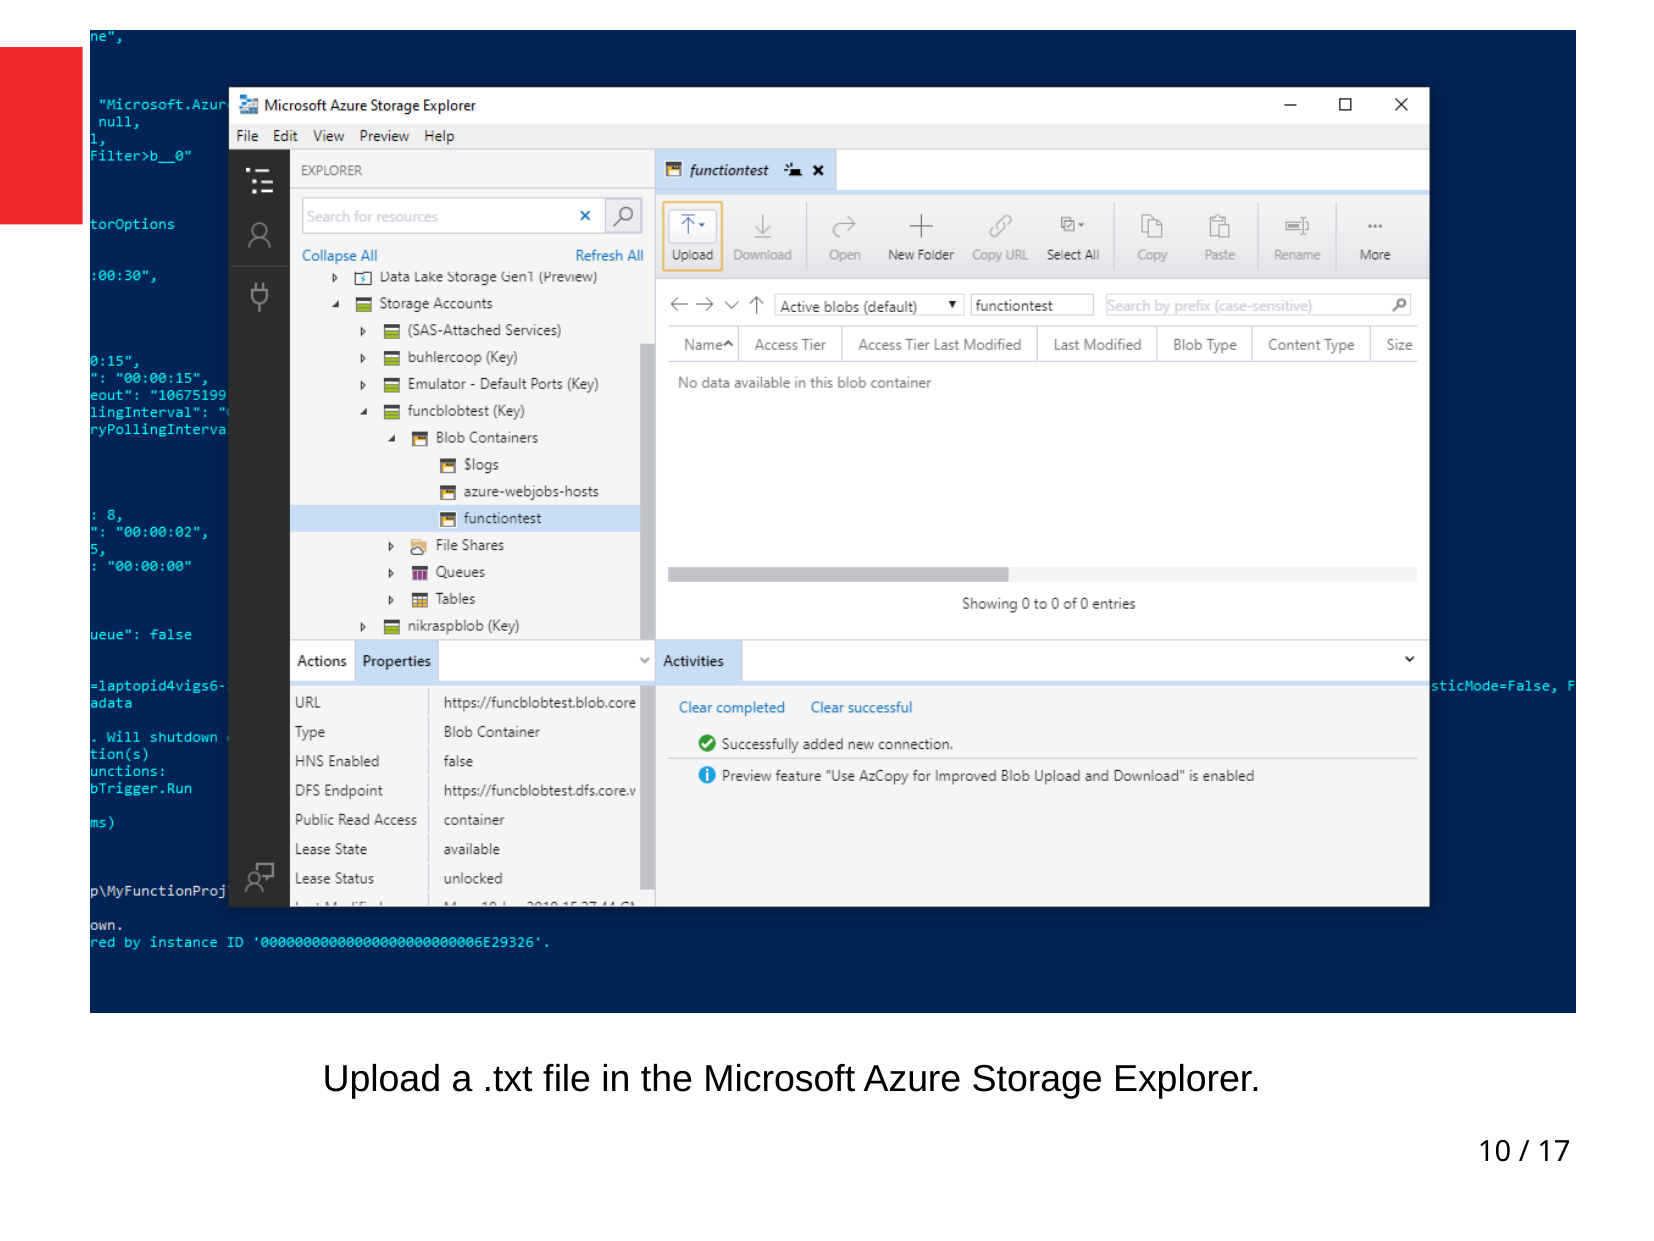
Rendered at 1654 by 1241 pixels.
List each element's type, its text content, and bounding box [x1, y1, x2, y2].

text_box Upload a .txt file in the Microsoft Azure Storage Explorer. [308, 1050, 1277, 1107]
picture [90, 30, 1576, 1013]
